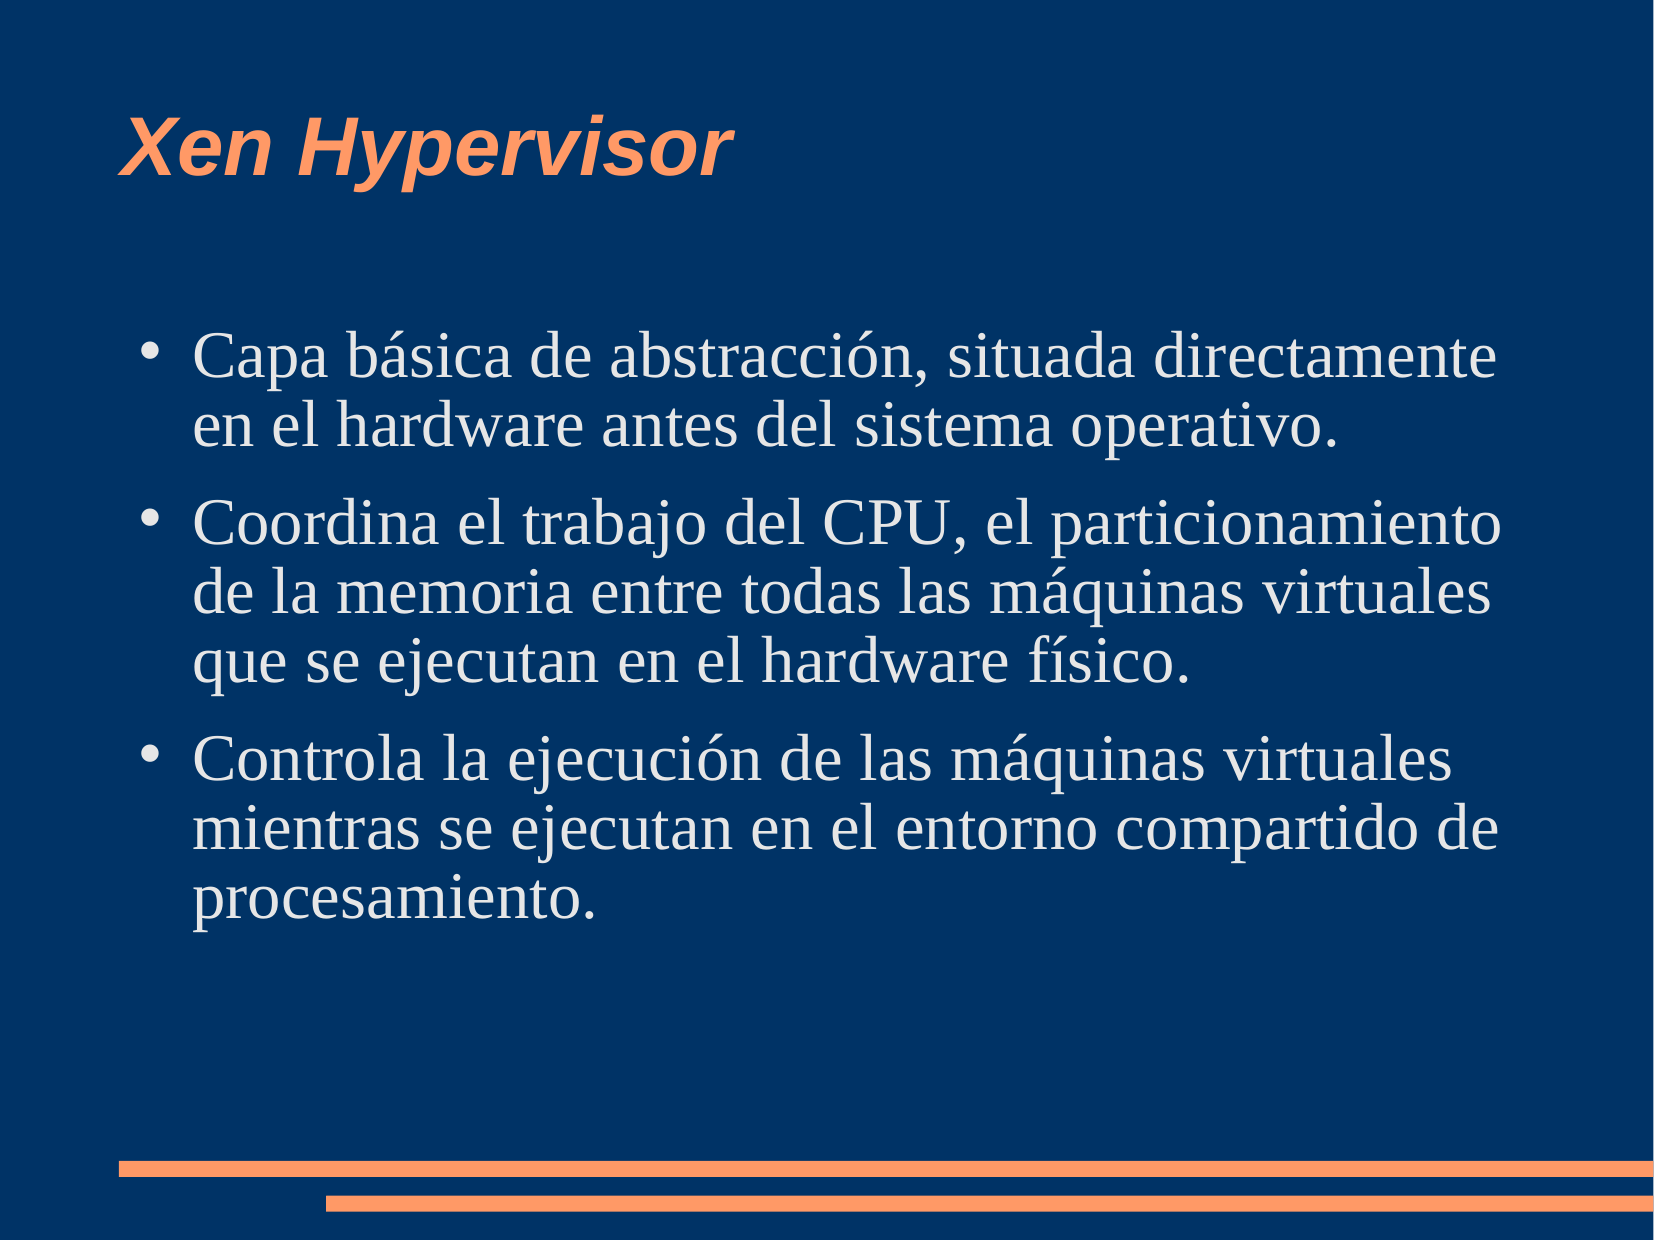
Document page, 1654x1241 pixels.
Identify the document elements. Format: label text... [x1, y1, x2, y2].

list Capa básica de abstracción, situada directamente en el hardware antes del sistema operativo. Coordina el trabajo del CPU, el particionamiento de la memoria entre todas las máquinas virtuales que se ejecutan en el hardware físico. Controla la ejecución de las máquinas virtuales mientras se ejecutan en el entorno compartido de procesamiento. [121, 322, 1561, 1133]
title Xen Hypervisor [121, 46, 1534, 254]
